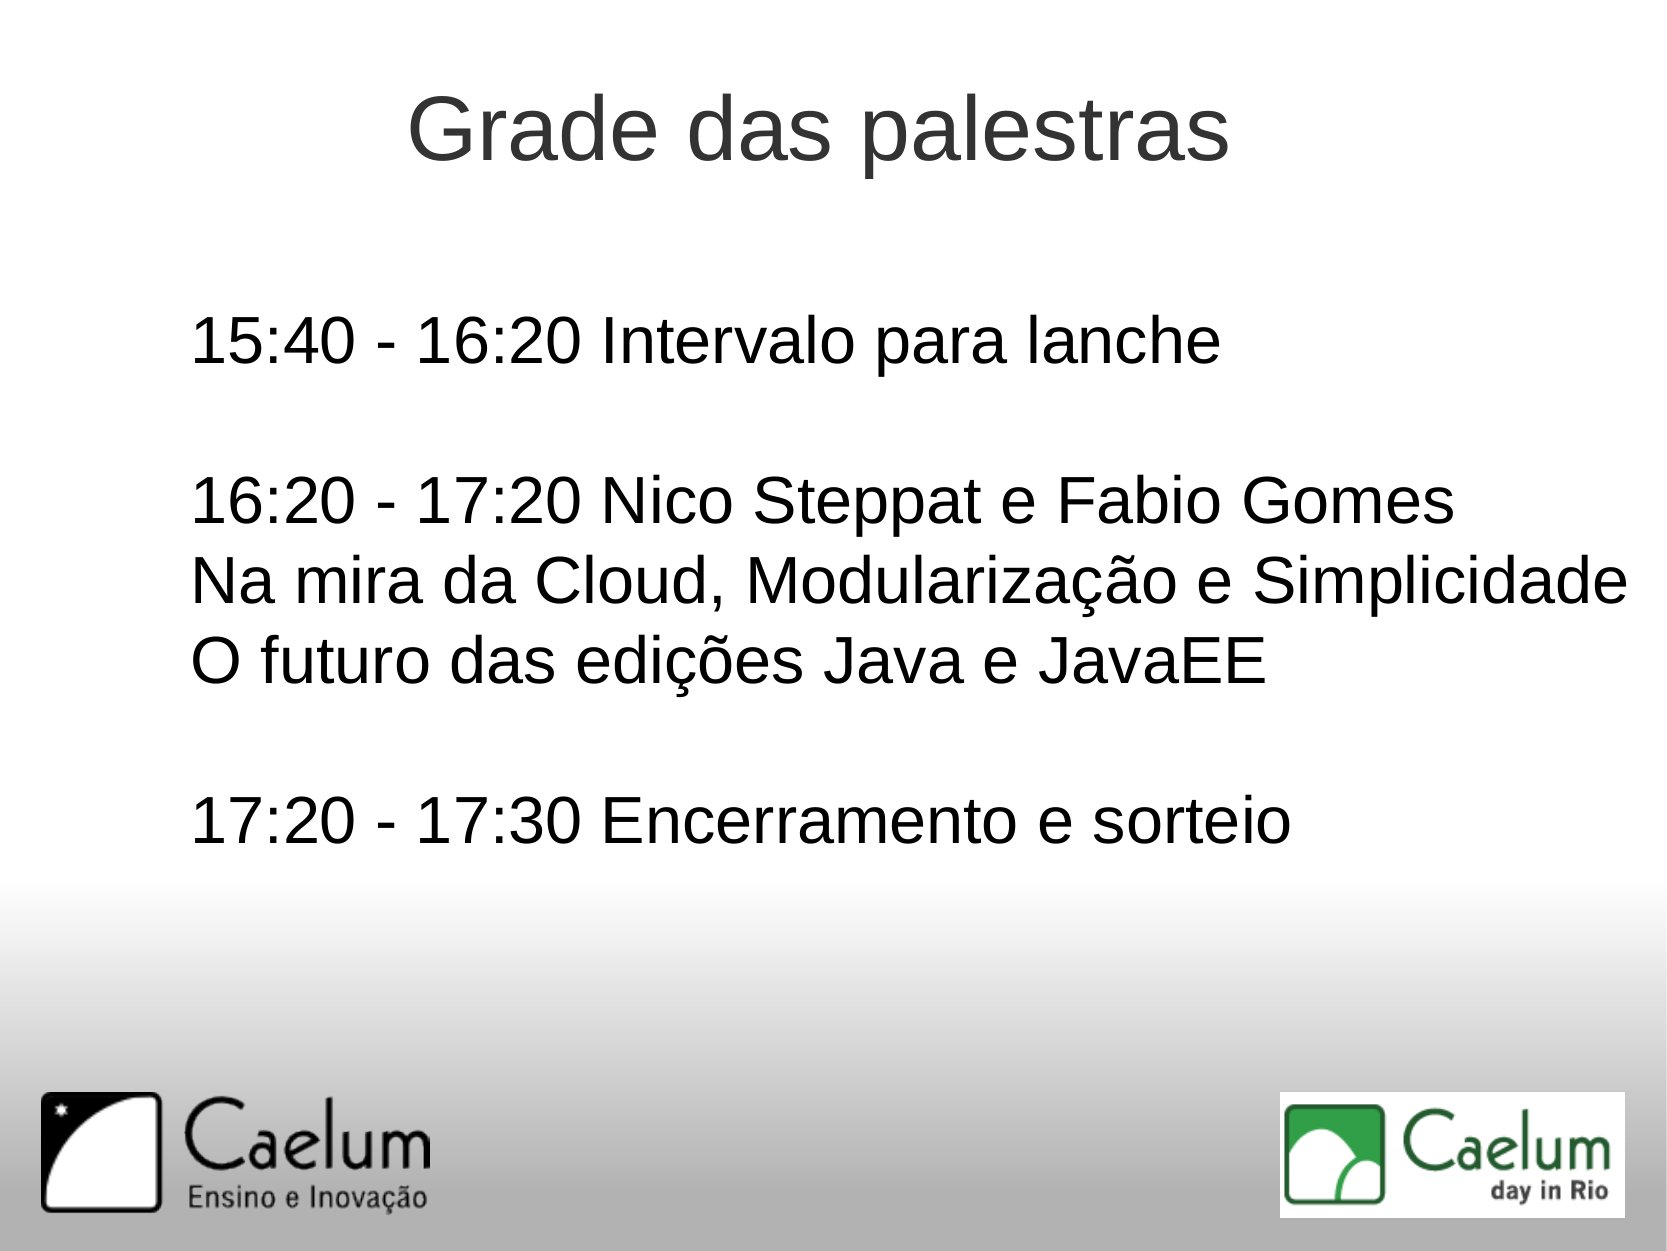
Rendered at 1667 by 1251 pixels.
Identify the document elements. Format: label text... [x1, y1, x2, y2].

text_box 15:40 - 16:20 Intervalo para lanche 16:20 - 17:20 Nico Steppat e Fabio Gomes Na mira da Cloud, Modularização e Simplicidade O futuro das edições Java e JavaEE 17:20 - 17:30 Encerramento e sorteio [167, 280, 1667, 874]
title Grade das palestras [126, 82, 1512, 283]
picture [0, 0, 1667, 1251]
